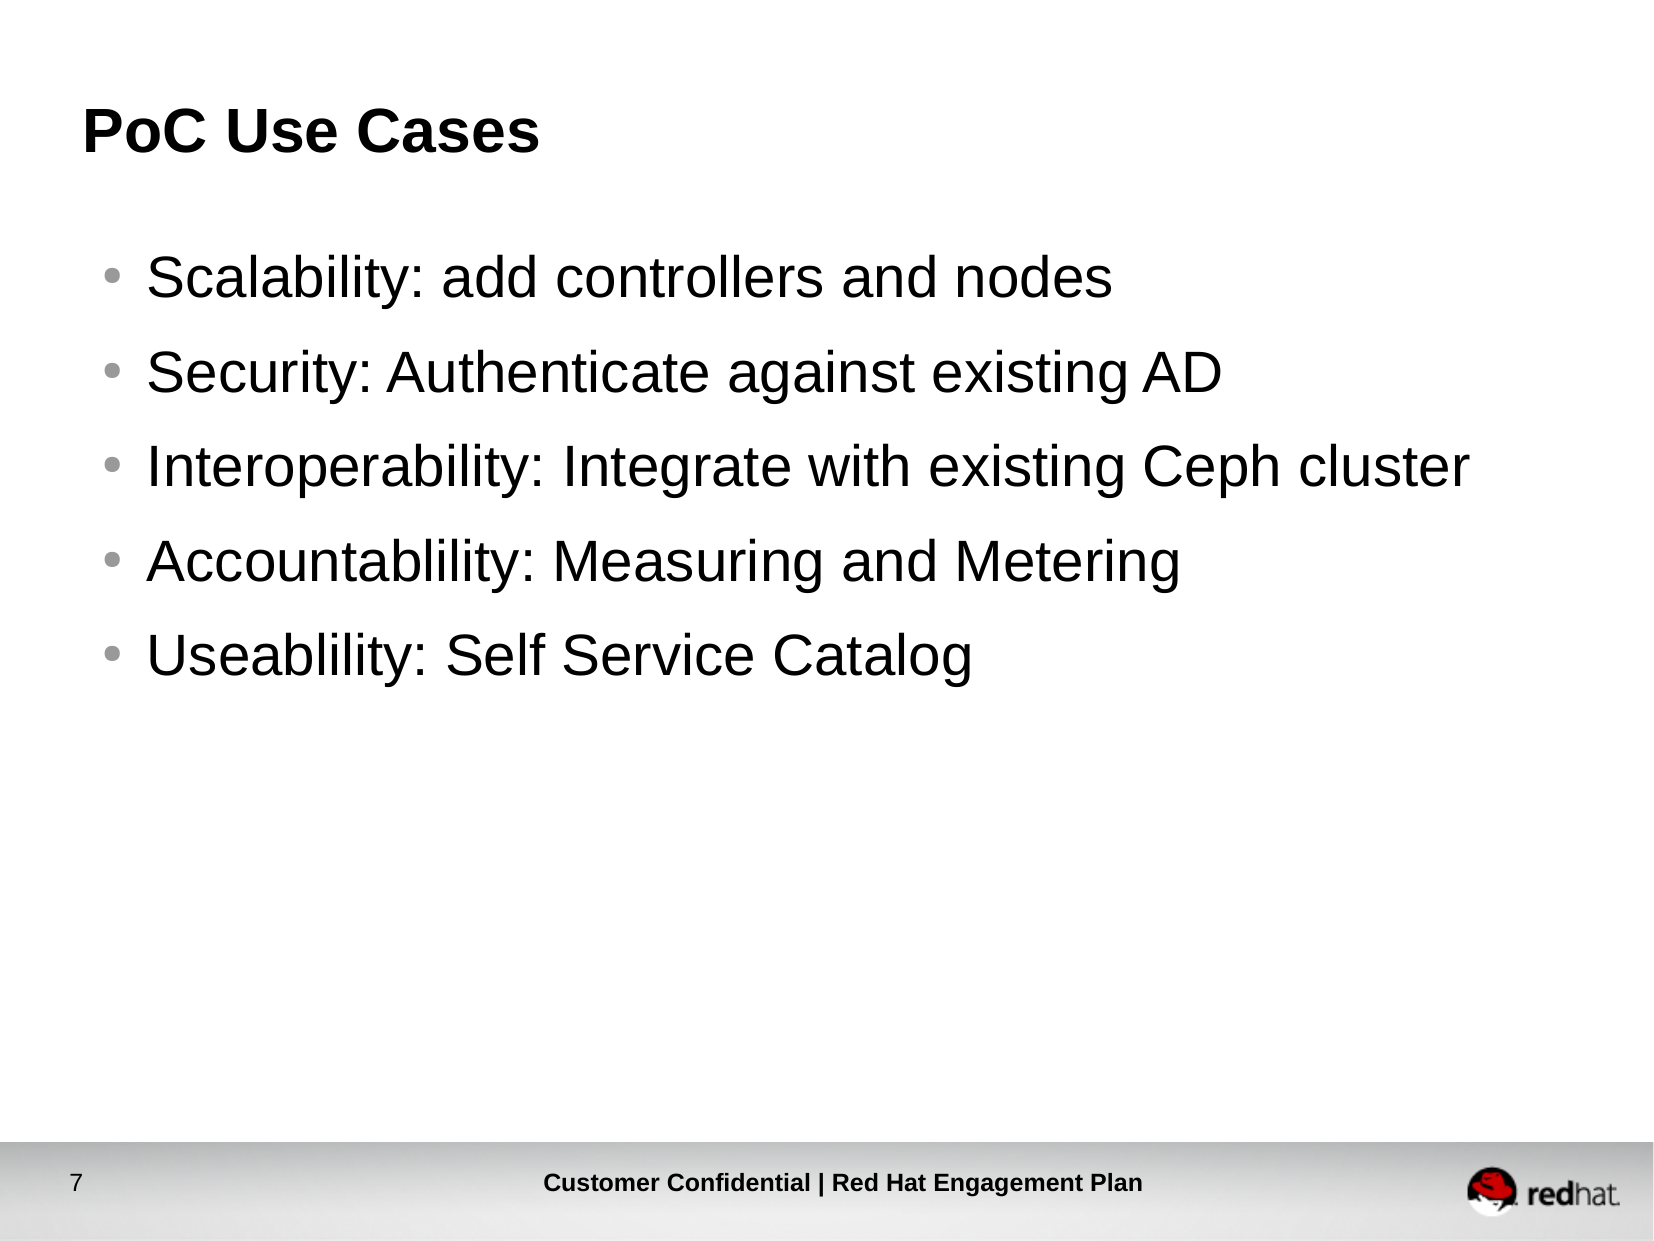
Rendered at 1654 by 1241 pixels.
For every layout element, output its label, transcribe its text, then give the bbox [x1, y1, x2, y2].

picture [0, 1142, 1654, 1241]
title PoC Use Cases [82, 37, 1571, 226]
text_box [86, 244, 1576, 1054]
